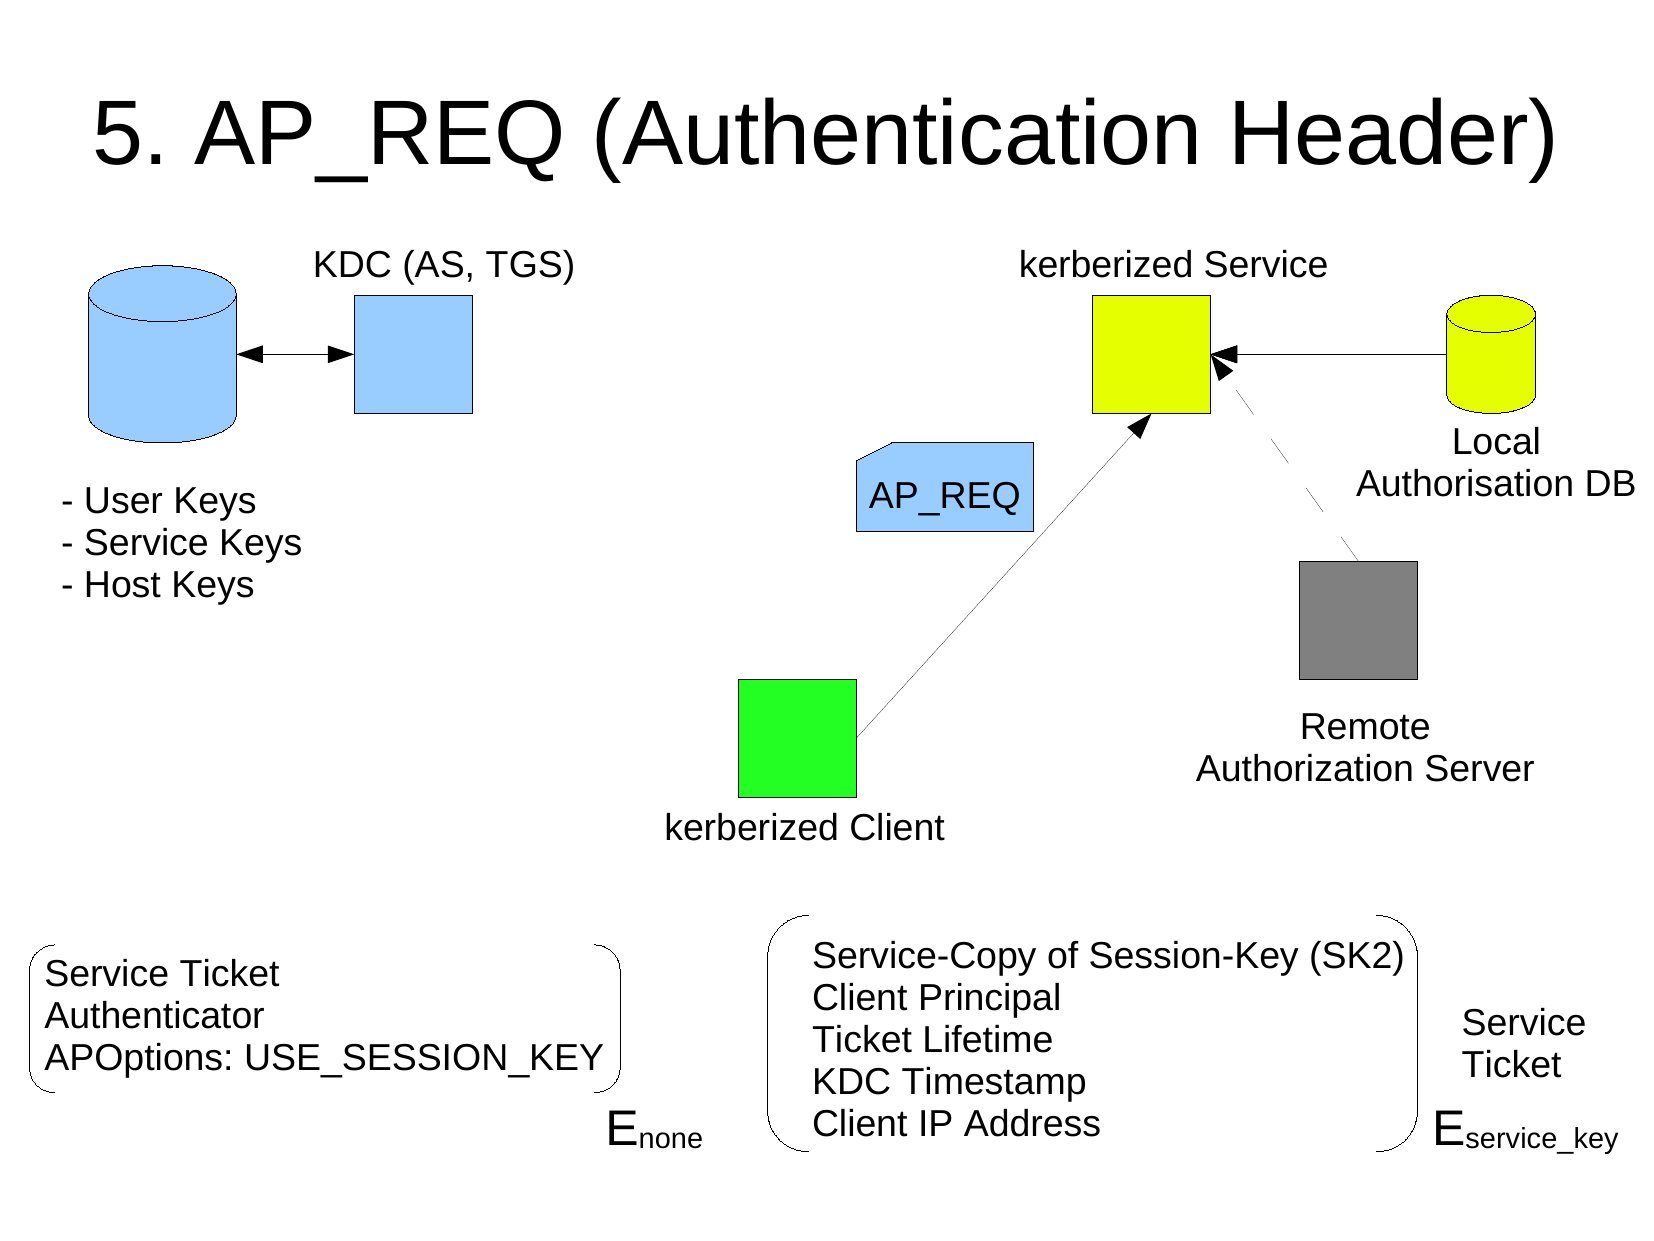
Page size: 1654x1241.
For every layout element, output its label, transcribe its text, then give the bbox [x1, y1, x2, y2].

text_box KDC (AS, TGS) [298, 236, 586, 294]
text_box Local Authorisation DB [1341, 413, 1648, 513]
text_box Eservice_key [1417, 1092, 1654, 1182]
text_box Enone [590, 1092, 798, 1182]
text_box [88, 265, 237, 443]
text_box [1446, 295, 1536, 413]
text_box - User Keys - Service Keys - Host Keys [46, 472, 314, 614]
text_box Service Ticket Authenticator APOptions: USE_SESSION_KEY [29, 944, 650, 1086]
text_box [1092, 295, 1211, 414]
text_box kerberized Service [1003, 236, 1359, 294]
text_box Service-Copy of Session-Key (SK2) Client Principal Ticket Lifetime KDC Timestamp Client IP Address [797, 926, 1447, 1152]
text_box AP_REQ [856, 442, 1034, 532]
text_box [354, 295, 473, 414]
text_box [738, 679, 857, 798]
title 5. AP_REQ (Authentication Header) [29, 29, 1625, 237]
text_box Service Ticket [1446, 993, 1625, 1093]
text_box [1299, 561, 1418, 680]
text_box Remote Authorization Server [1181, 698, 1545, 798]
text_box kerberized Client [649, 799, 1004, 857]
